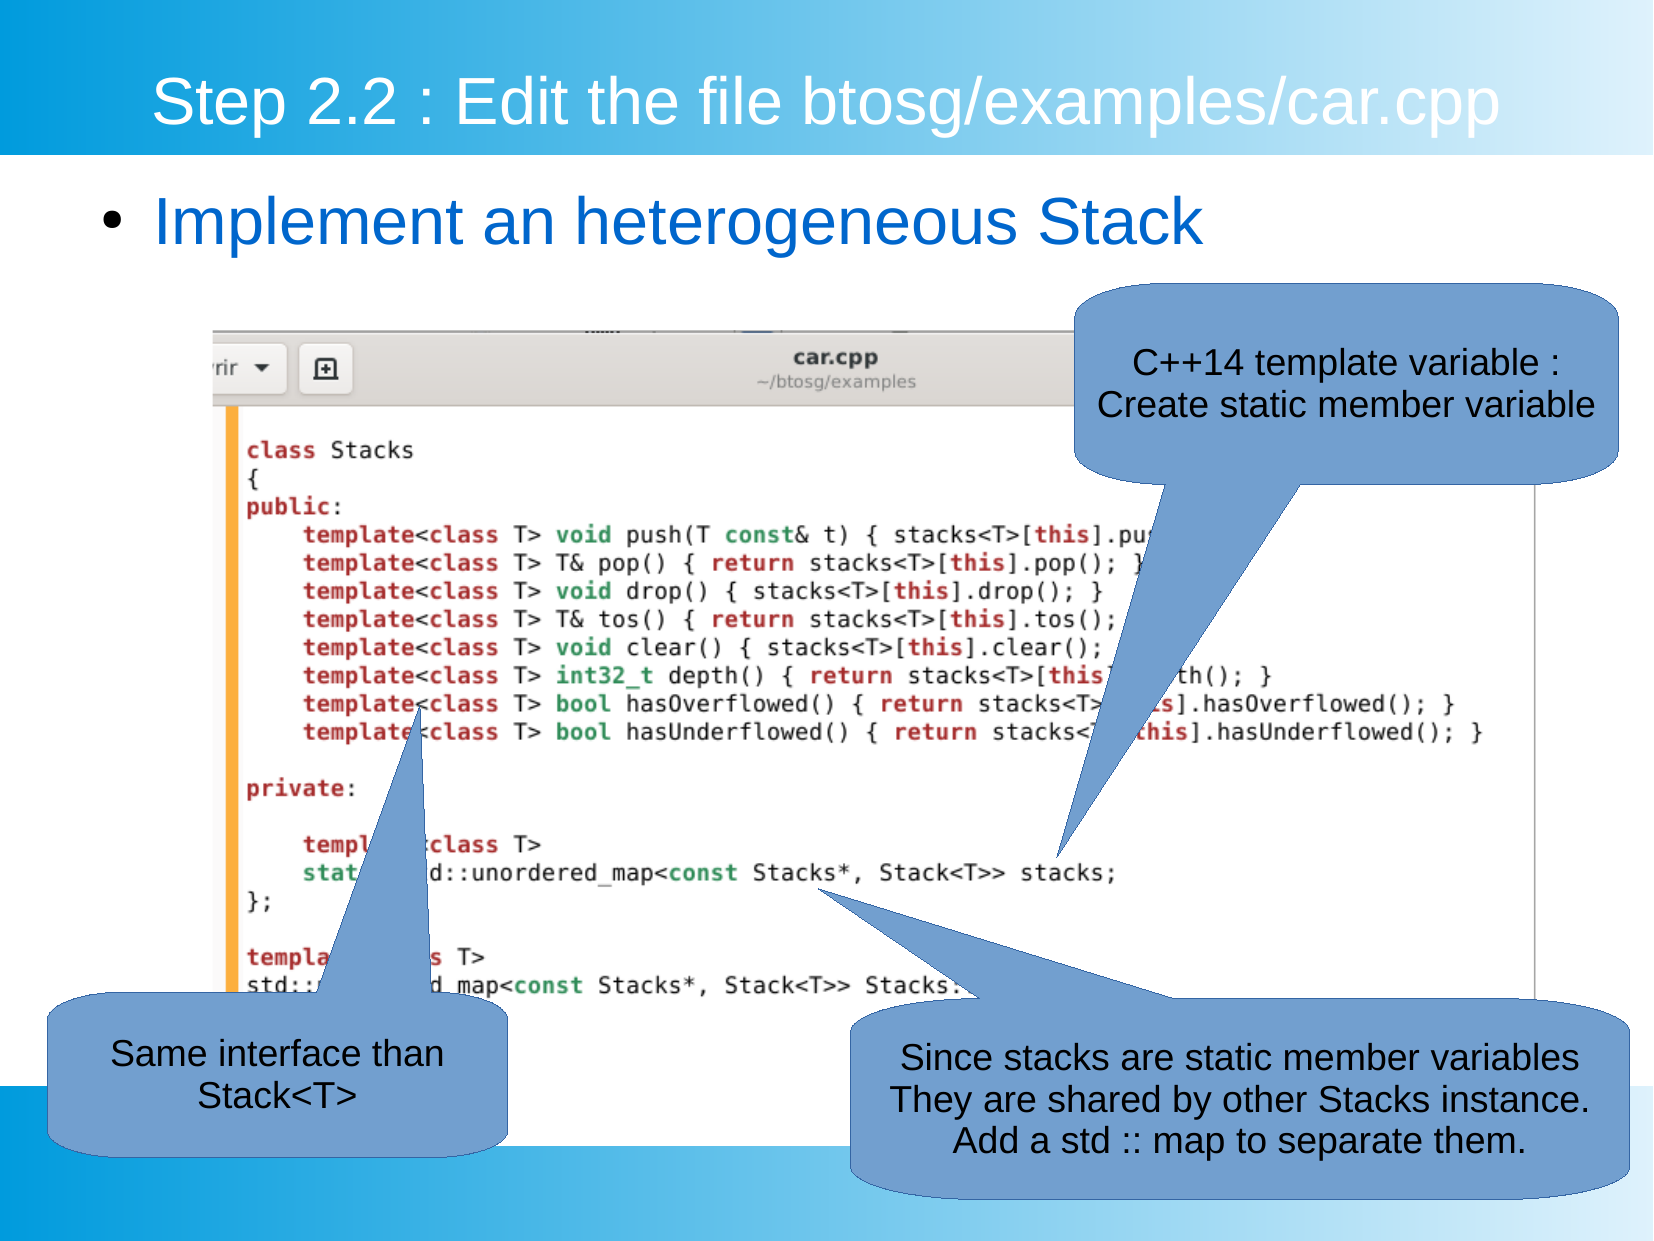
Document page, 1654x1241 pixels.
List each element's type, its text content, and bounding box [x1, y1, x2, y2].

text_box Same interface than Stack<T> [47, 705, 508, 1158]
list Implement an heterogeneous Stack [82, 183, 1252, 319]
text_box C++14 template variable : Create static member variable [1056, 283, 1619, 858]
text_box Since stacks are static member variables They are shared by other Stacks instance. Add a std :: map to separate them. [818, 888, 1630, 1200]
title Step 2.2 : Edit the file btosg/examples/car.cpp [82, 49, 1571, 154]
picture [212, 330, 1536, 1146]
